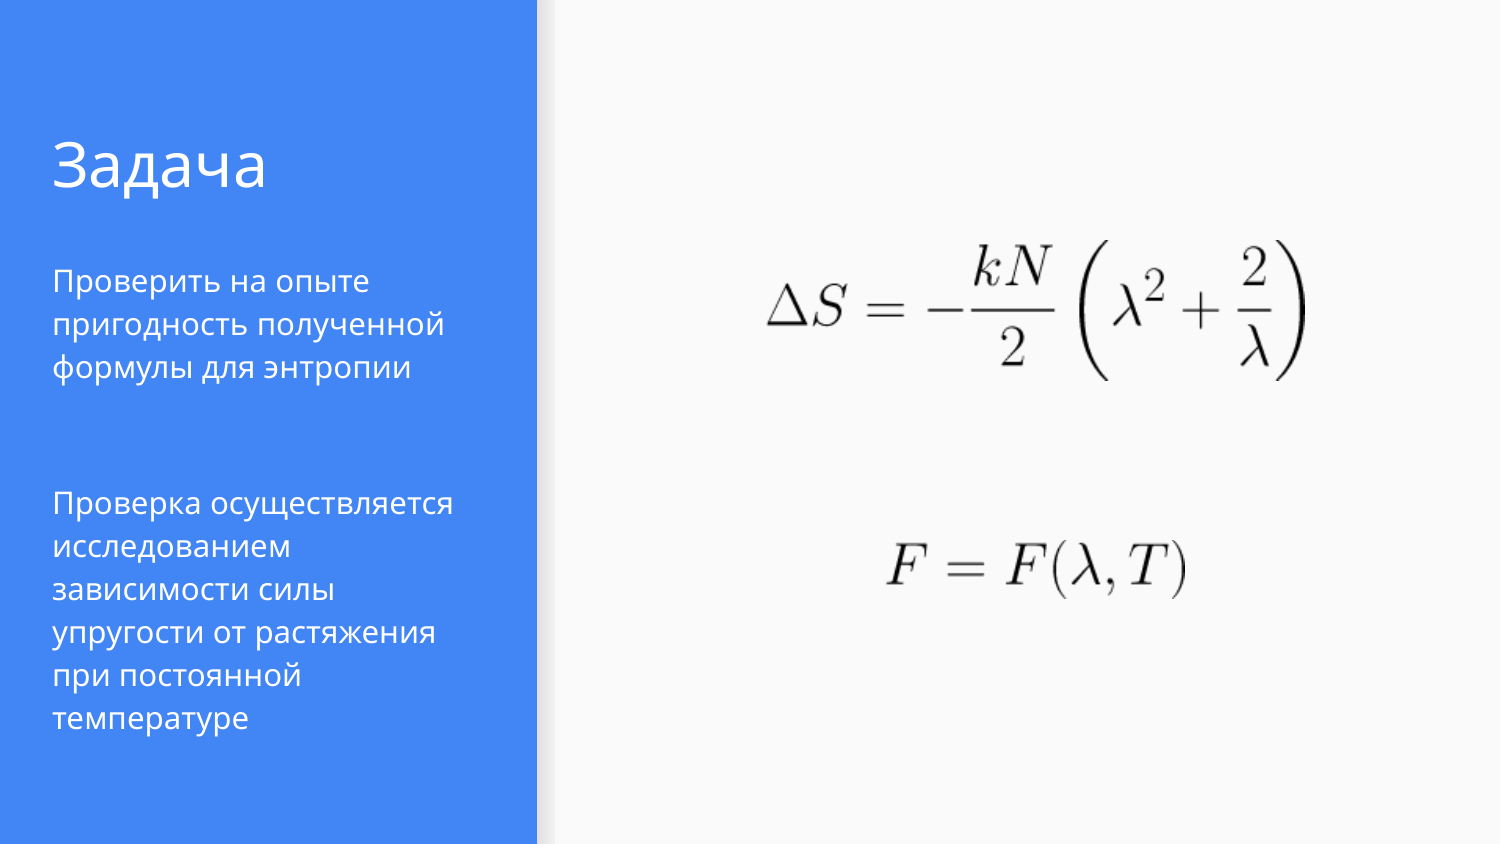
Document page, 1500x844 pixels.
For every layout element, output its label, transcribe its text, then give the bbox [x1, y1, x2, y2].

picture [884, 540, 1185, 599]
picture [765, 240, 1305, 382]
list Проверить на опыте пригодность полученной формулы для энтропии Проверка осуществляется исследованием зависимости силы упругости от растяжения при постоянной температуре [37, 240, 498, 760]
title Задача [37, 58, 498, 216]
